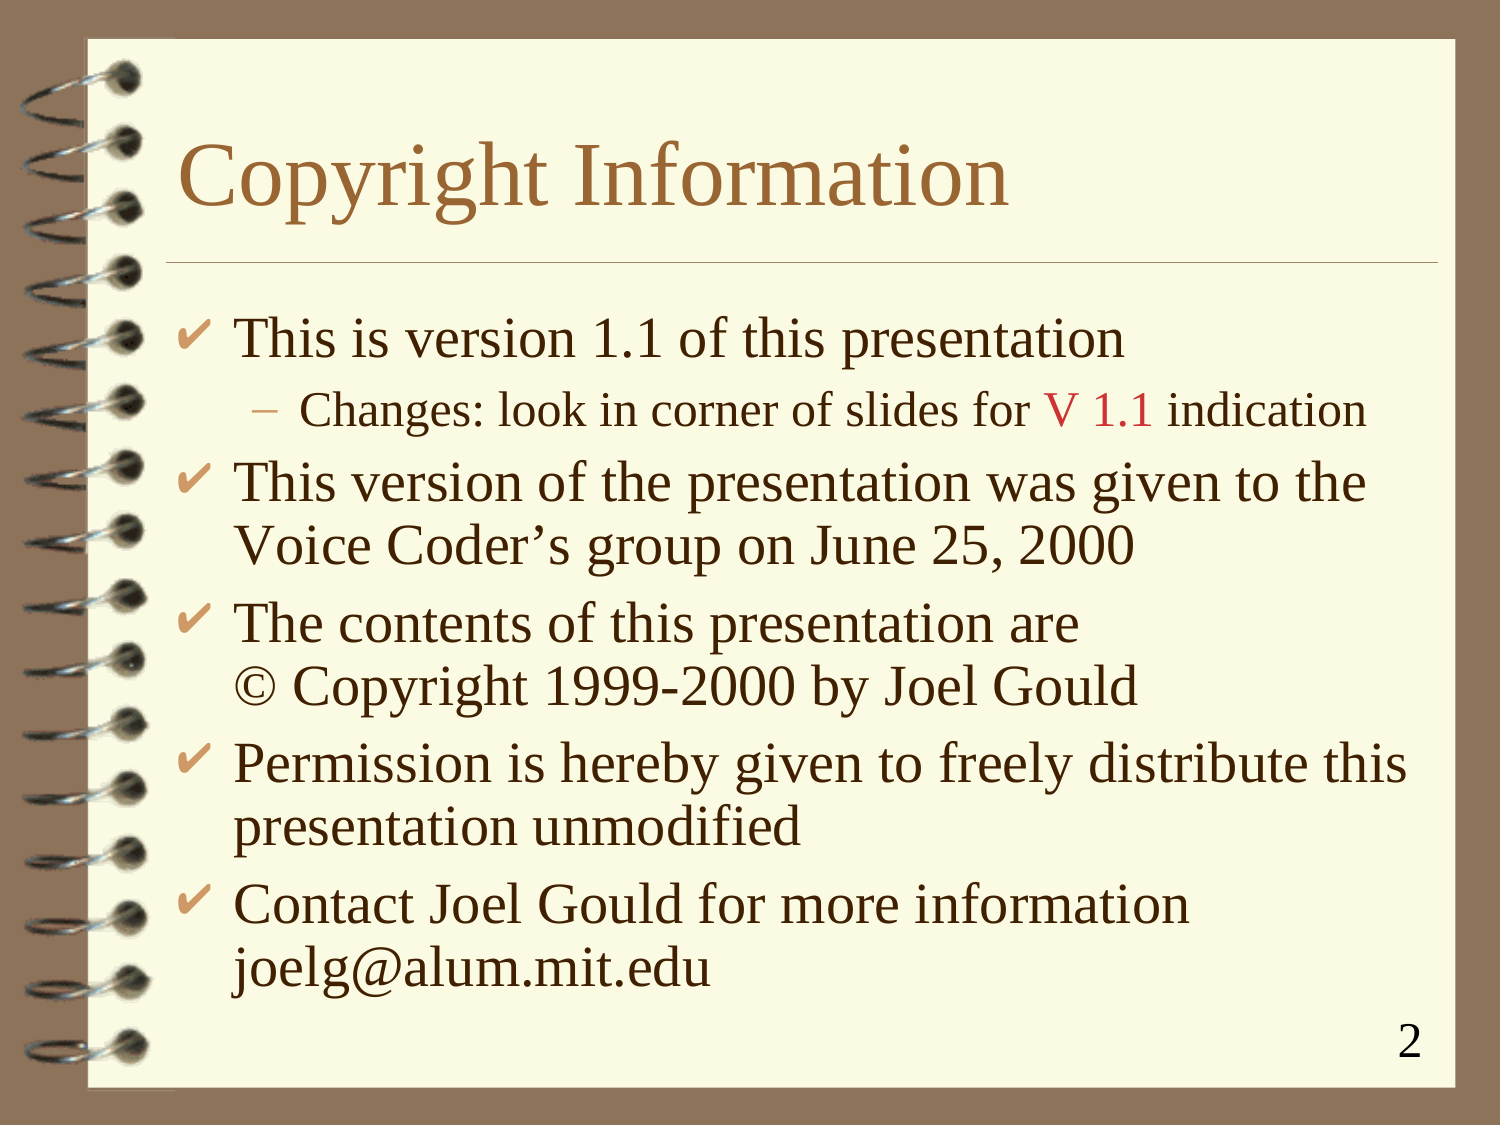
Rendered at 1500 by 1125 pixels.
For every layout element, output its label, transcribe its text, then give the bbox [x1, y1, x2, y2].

title Copyright Information [162, 74, 1438, 263]
list This is version 1.1 of this presentation Changes: look in corner of slides for V 1.1 indication This version of the presentation was given to the Voice Coder’s group on June 25, 2000 The contents of this presentation are © Copyright 1999-2000 by Joel Gould Permission is hereby given to freely distribute this presentation unmodified Contact Joel Gould for more information joelg@alum.mit.edu [162, 299, 1438, 976]
picture [0, 0, 175, 1125]
